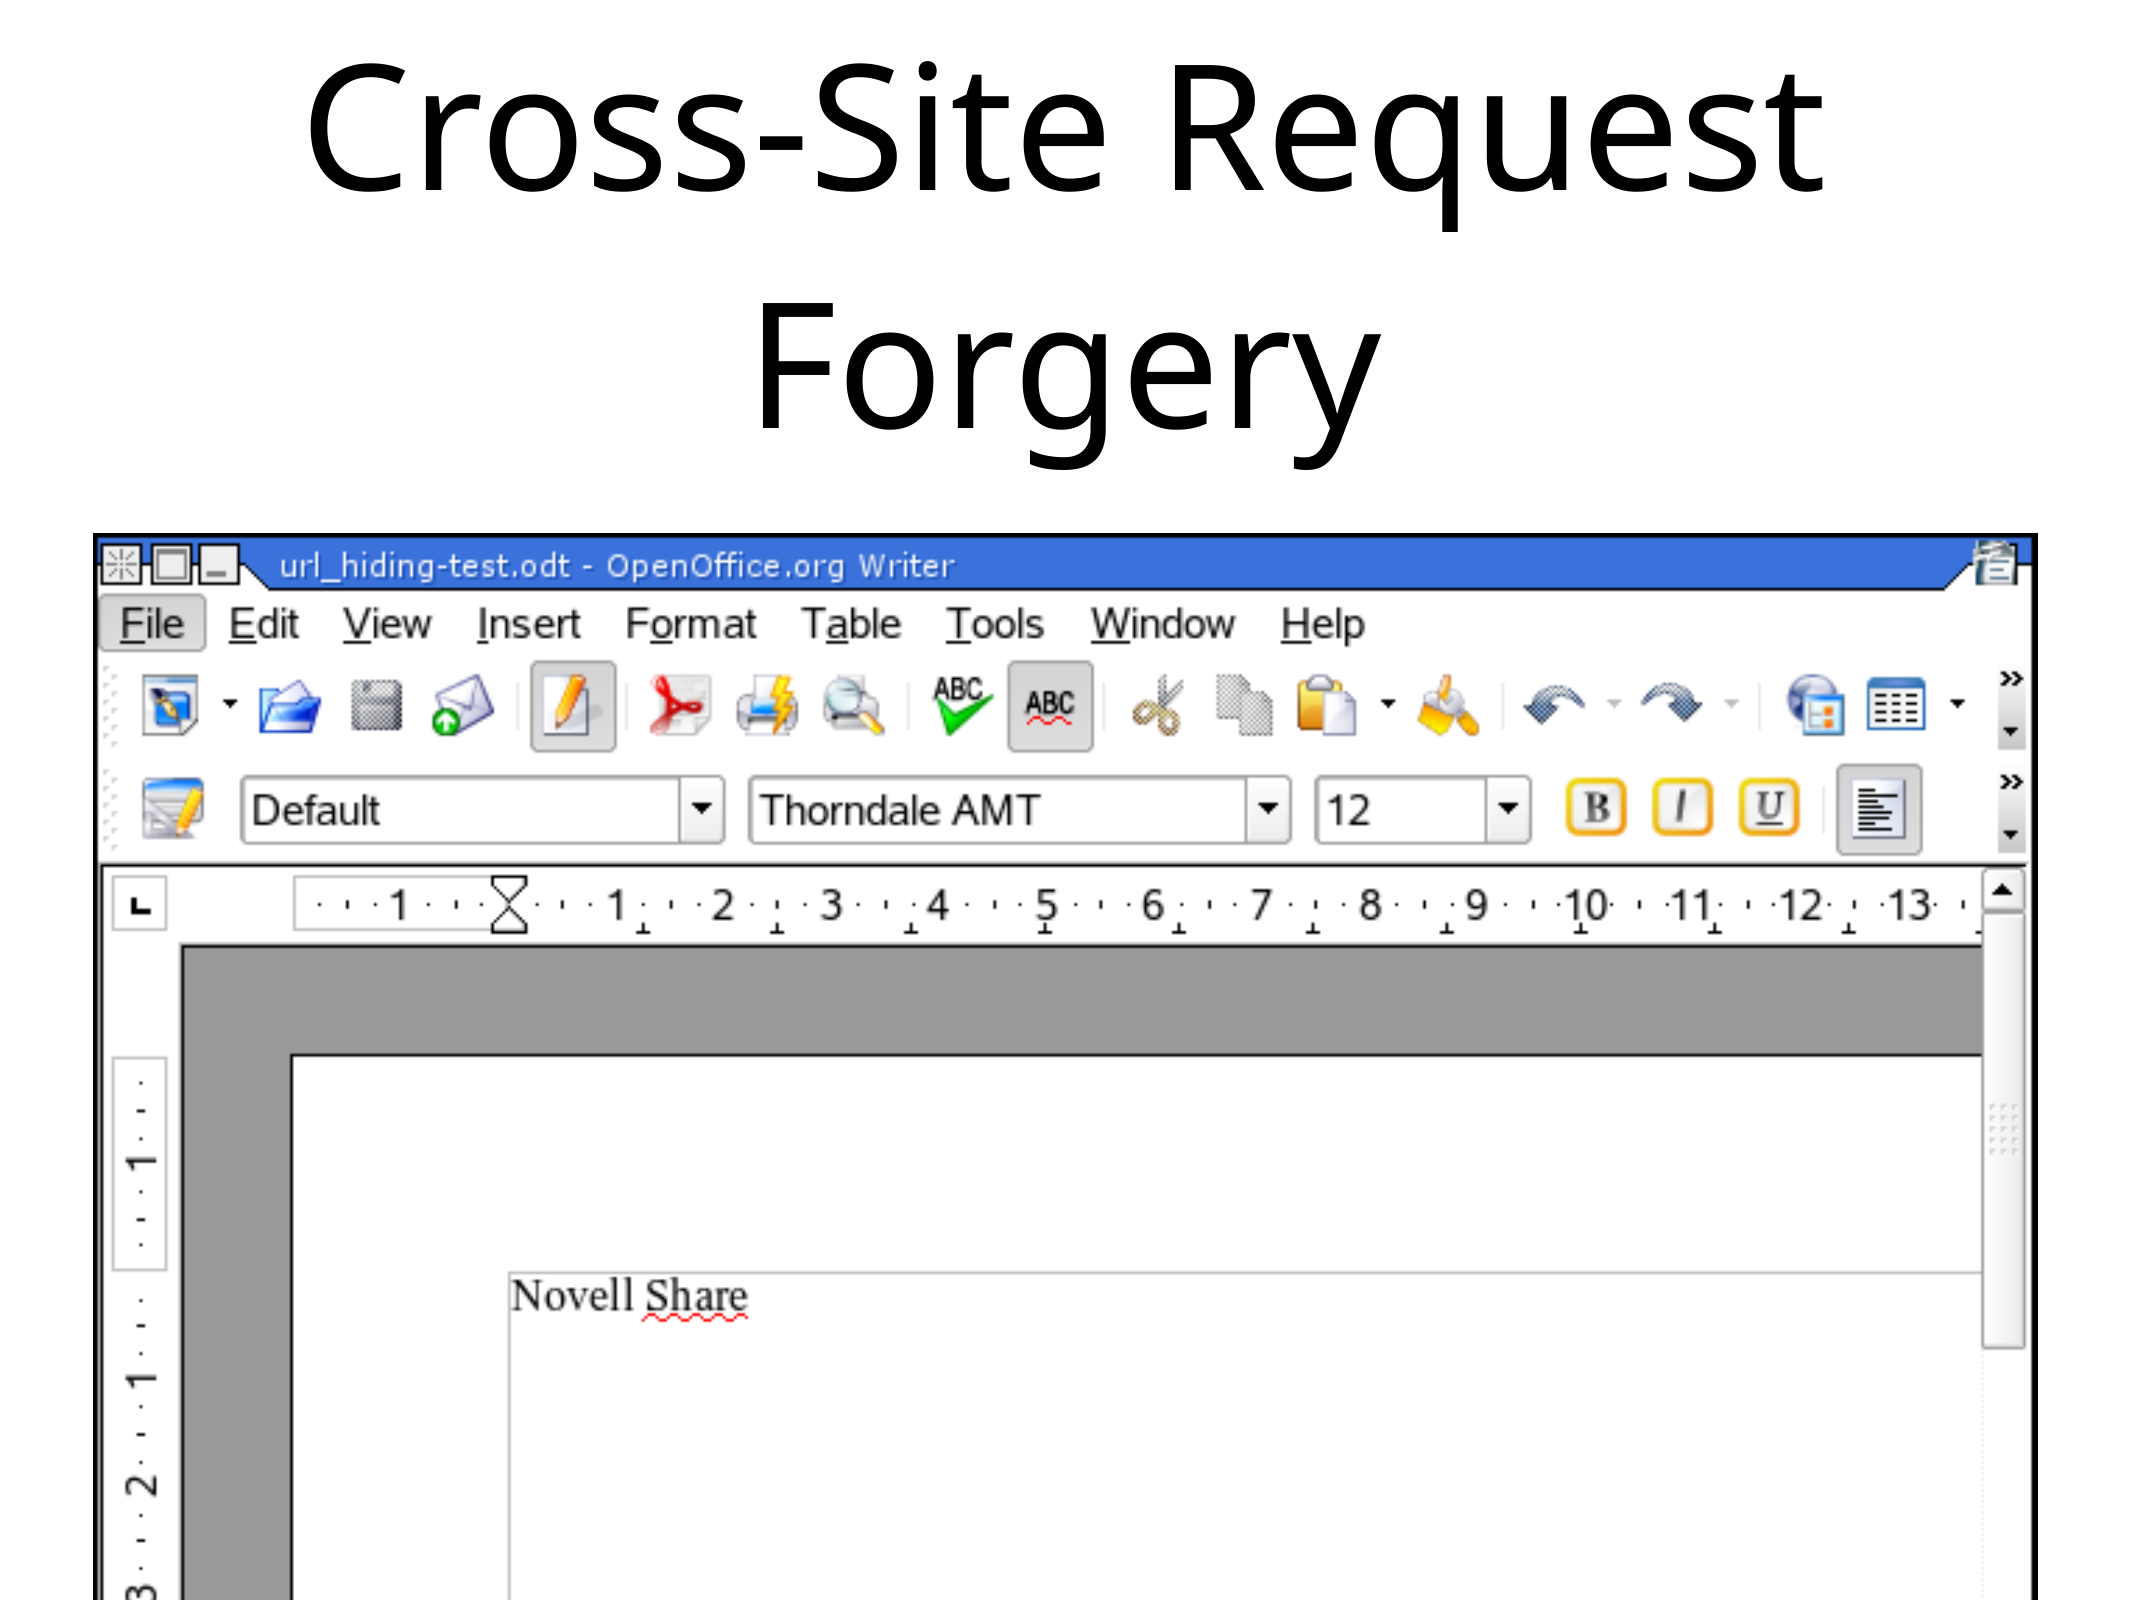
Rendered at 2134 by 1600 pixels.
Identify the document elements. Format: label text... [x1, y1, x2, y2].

picture [93, 533, 2038, 1600]
title Cross-Site Request Forgery [208, 10, 1925, 473]
